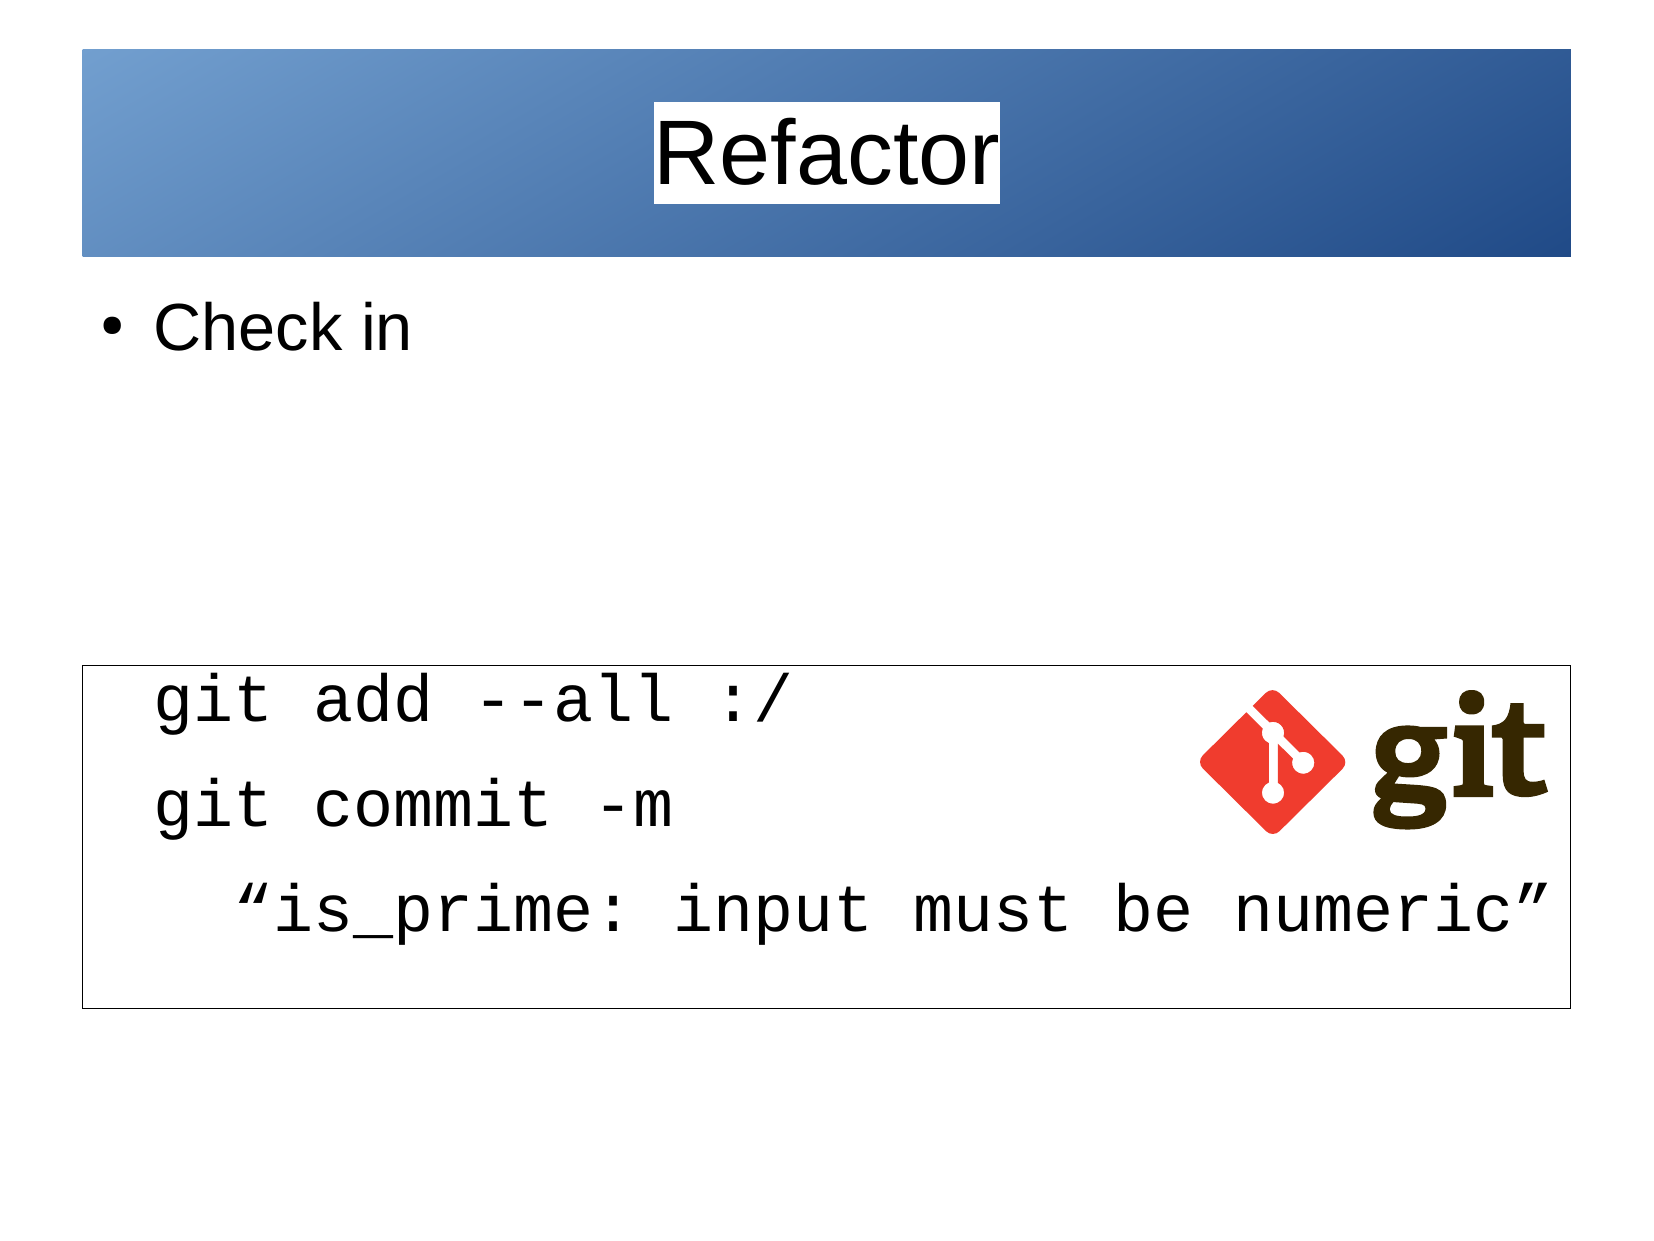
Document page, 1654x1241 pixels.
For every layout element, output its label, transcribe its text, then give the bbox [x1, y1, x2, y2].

list git add --all :/ git commit -m “is_prime: input must be numeric” [82, 665, 1571, 1009]
list Check in [82, 290, 1571, 634]
title Refactor [82, 49, 1571, 257]
picture [1200, 690, 1549, 834]
